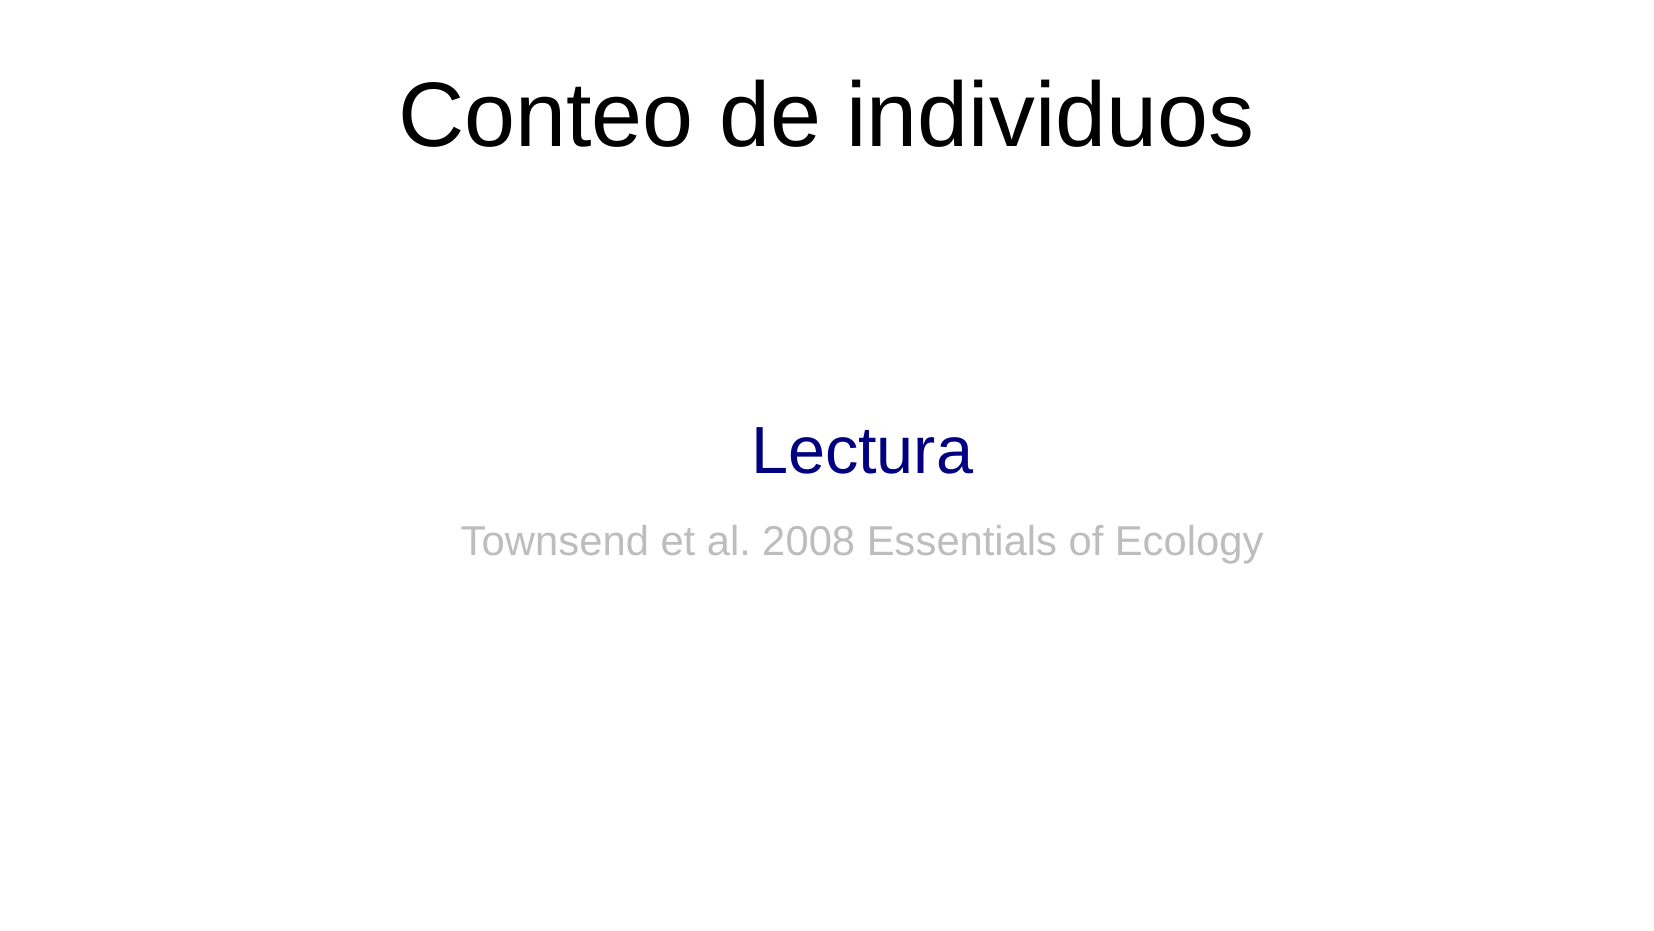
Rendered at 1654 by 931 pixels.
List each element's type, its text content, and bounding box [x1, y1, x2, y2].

list Lectura Townsend et al. 2008 Essentials of Ecology [82, 413, 1571, 650]
title Conteo de individuos [82, 37, 1571, 193]
